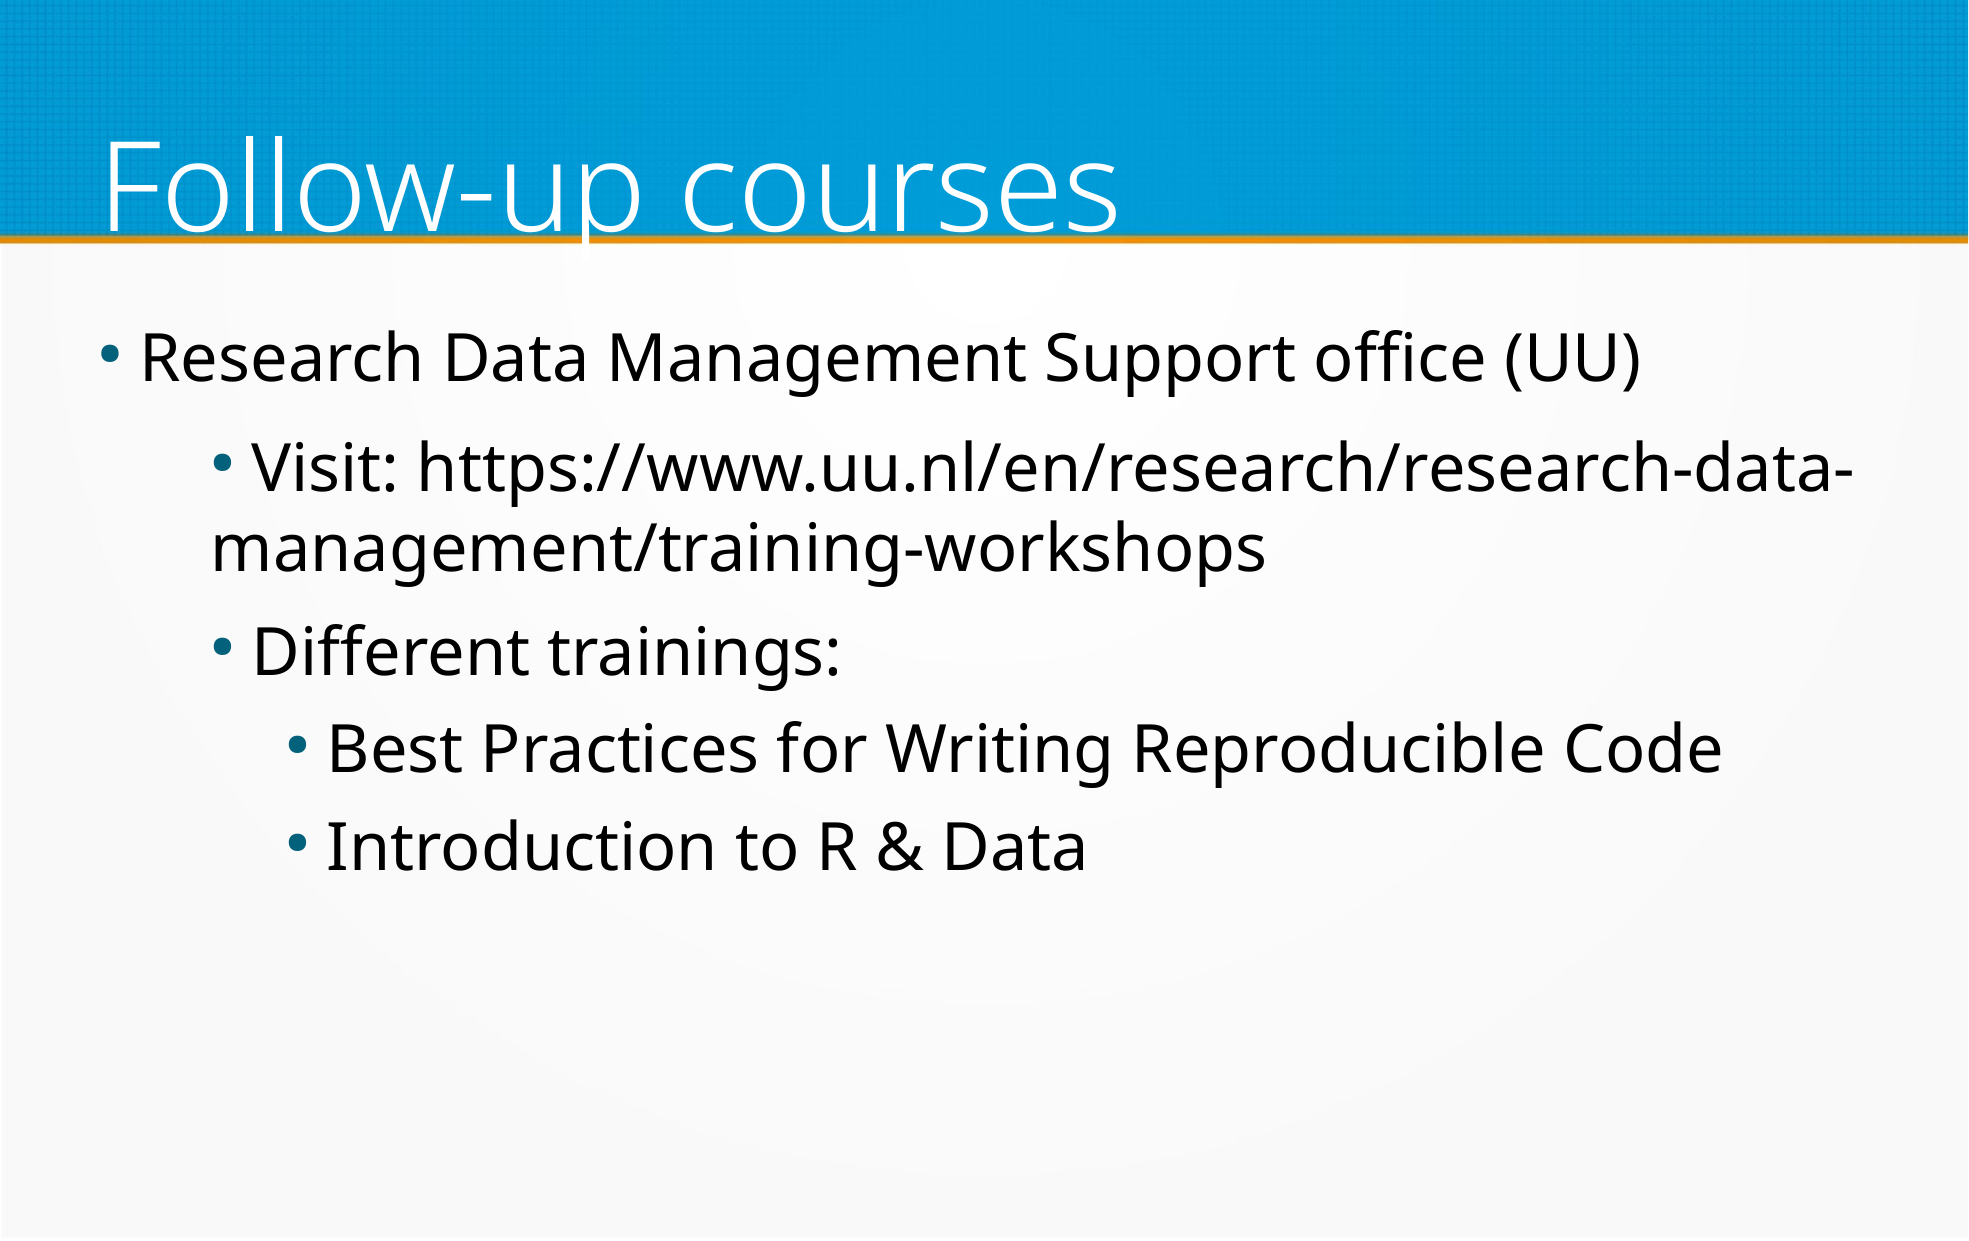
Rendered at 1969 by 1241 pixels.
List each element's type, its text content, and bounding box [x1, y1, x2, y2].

list Research Data Management Support office (UU) Visit: https://www.uu.nl/en/research/research-data-management/training-workshops Different trainings: Best Practices for Writing Reproducible Code Introduction to R & Data [98, 315, 1860, 1156]
picture [0, 233, 1969, 1241]
title Follow-up courses [98, 49, 1870, 257]
